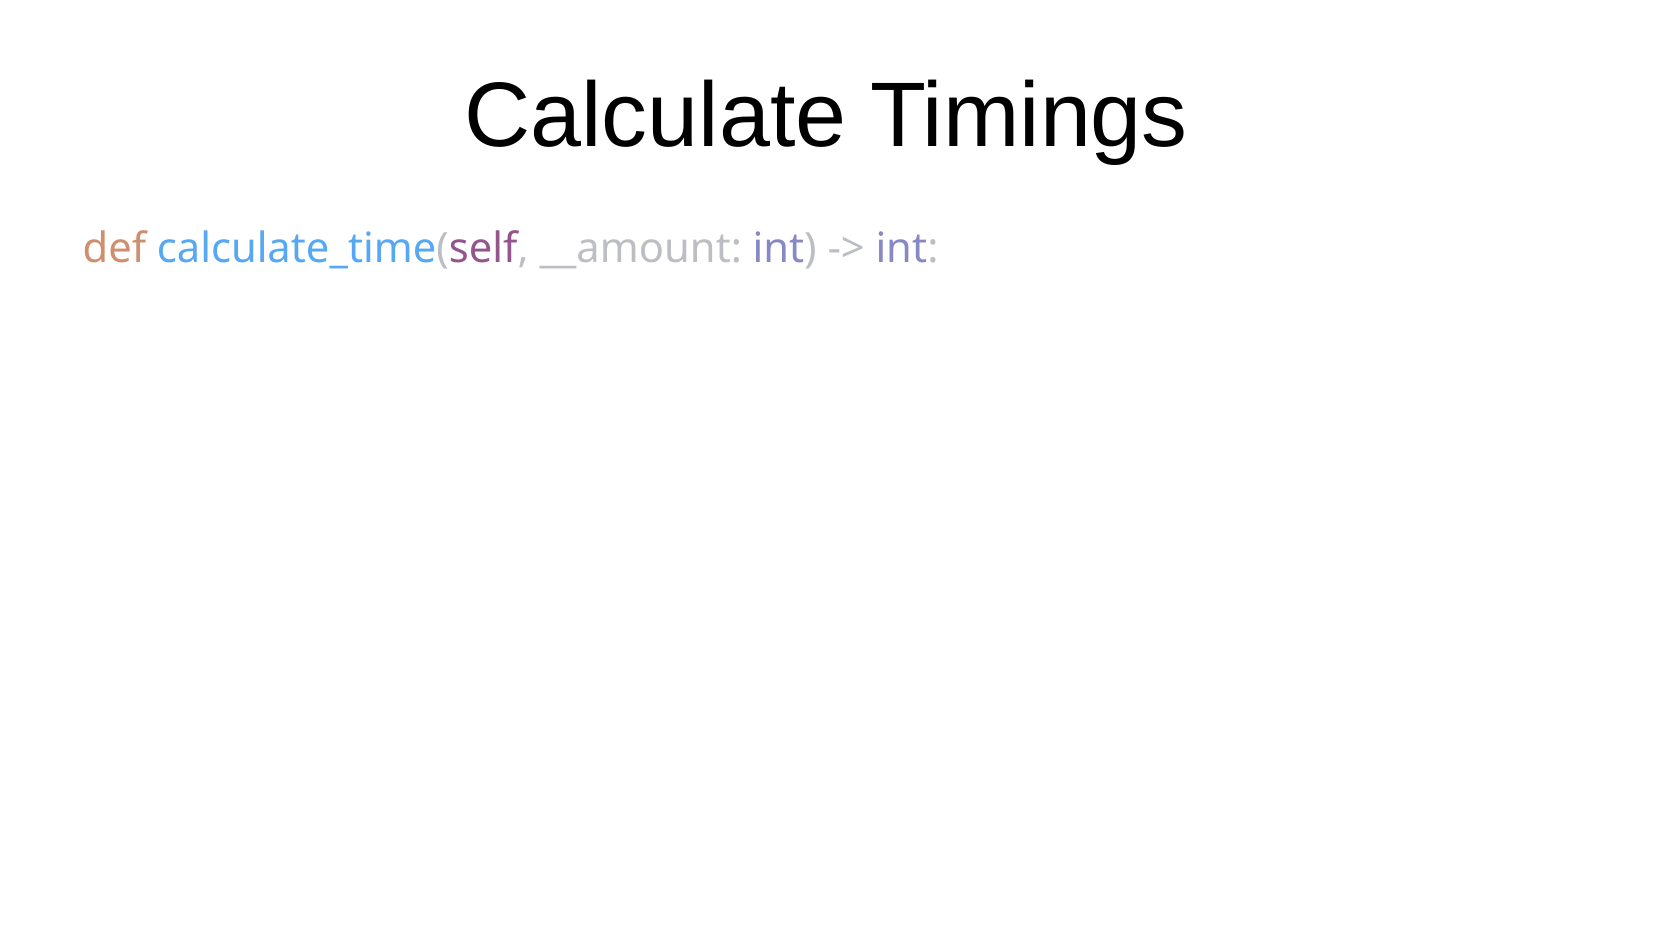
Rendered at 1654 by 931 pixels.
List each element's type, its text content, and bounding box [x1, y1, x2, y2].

list def calculate_time(self, __amount: int) -> int: [82, 217, 1571, 758]
title Calculate Timings [82, 37, 1571, 193]
